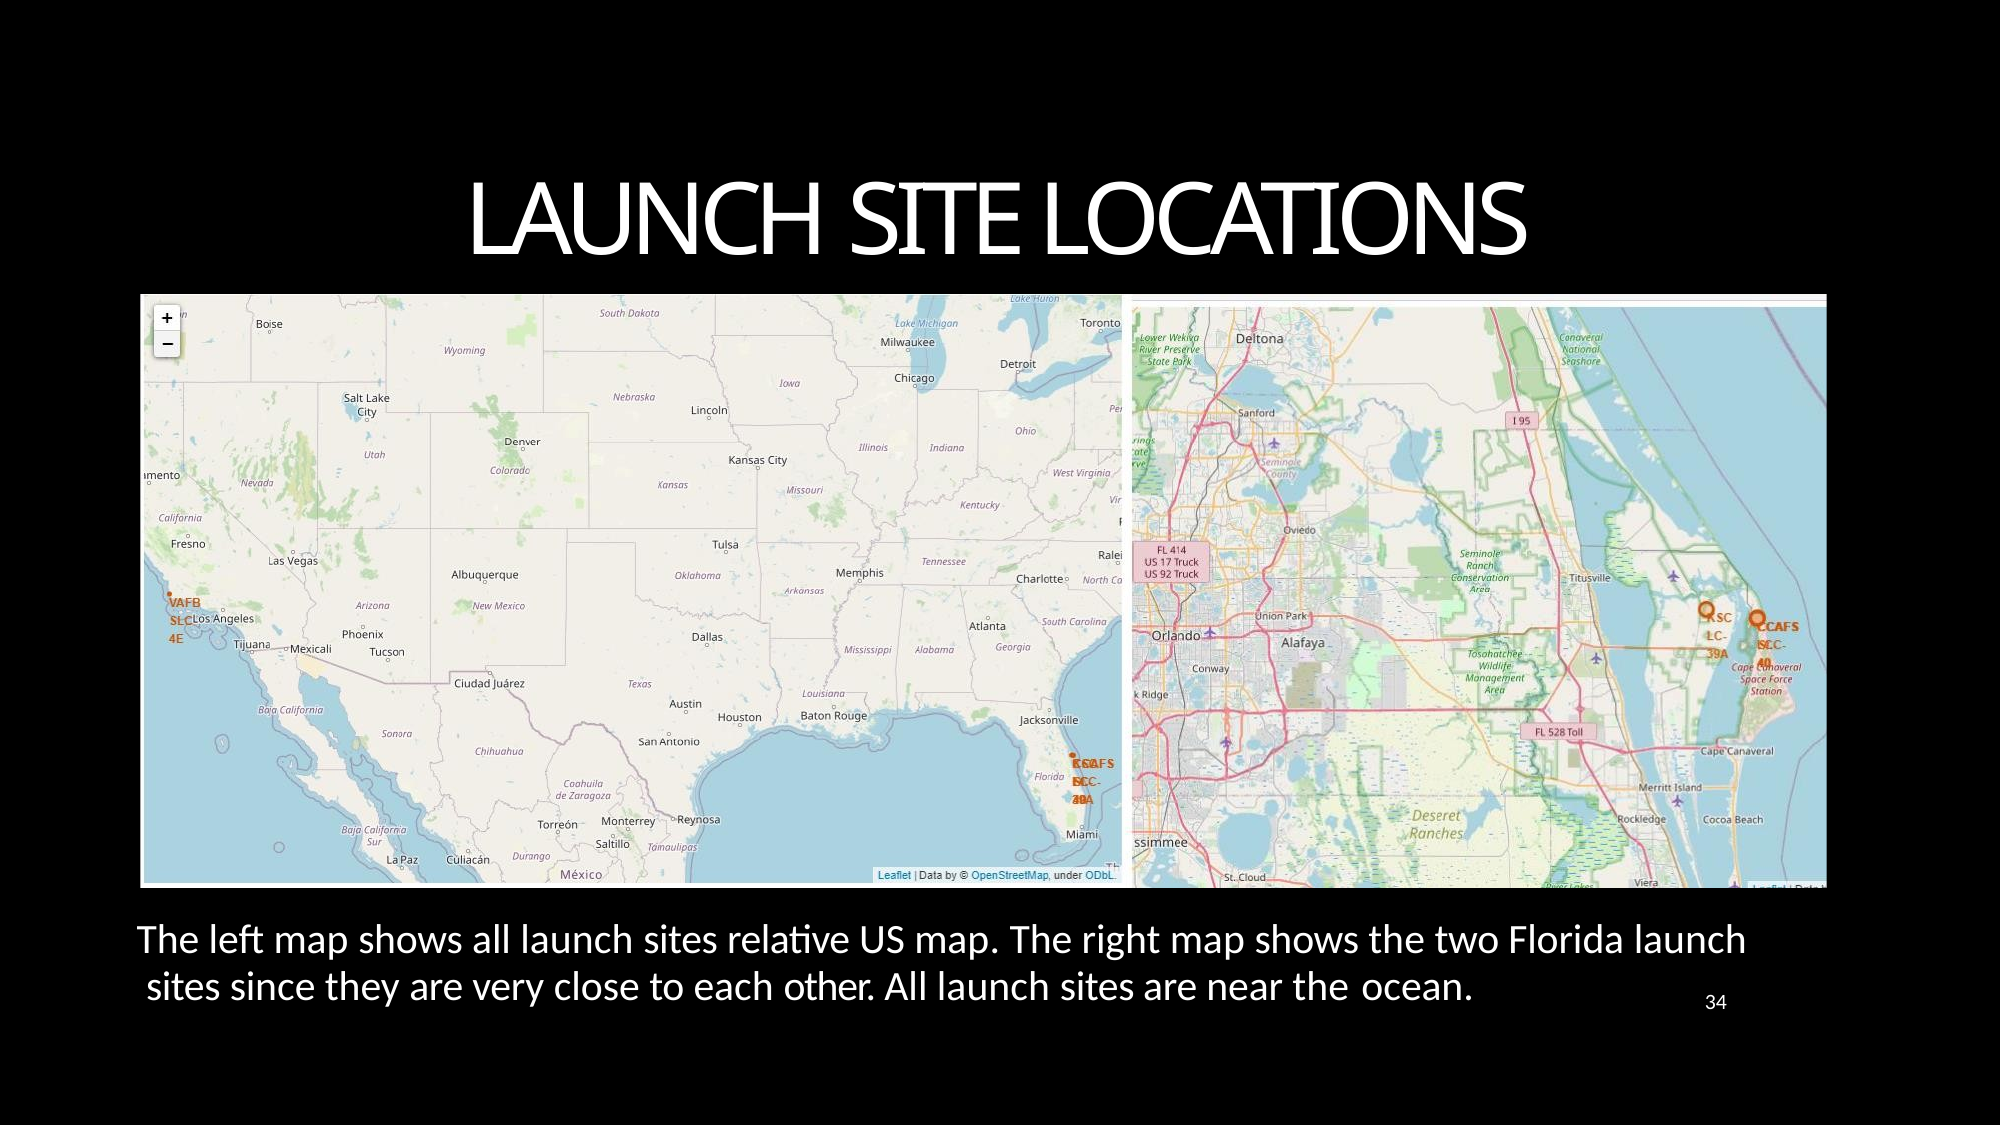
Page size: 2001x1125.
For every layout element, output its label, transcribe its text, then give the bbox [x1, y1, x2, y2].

text_box The left map shows all launch sites relative US map. The right map shows the two Florida launch sites since they are very close to each other. All launch sites are near the ocean. [134, 908, 1756, 1011]
text_box [140, 295, 1827, 888]
title Launch Site locations [159, 50, 1810, 276]
slide_number 30 [1698, 979, 1788, 1026]
